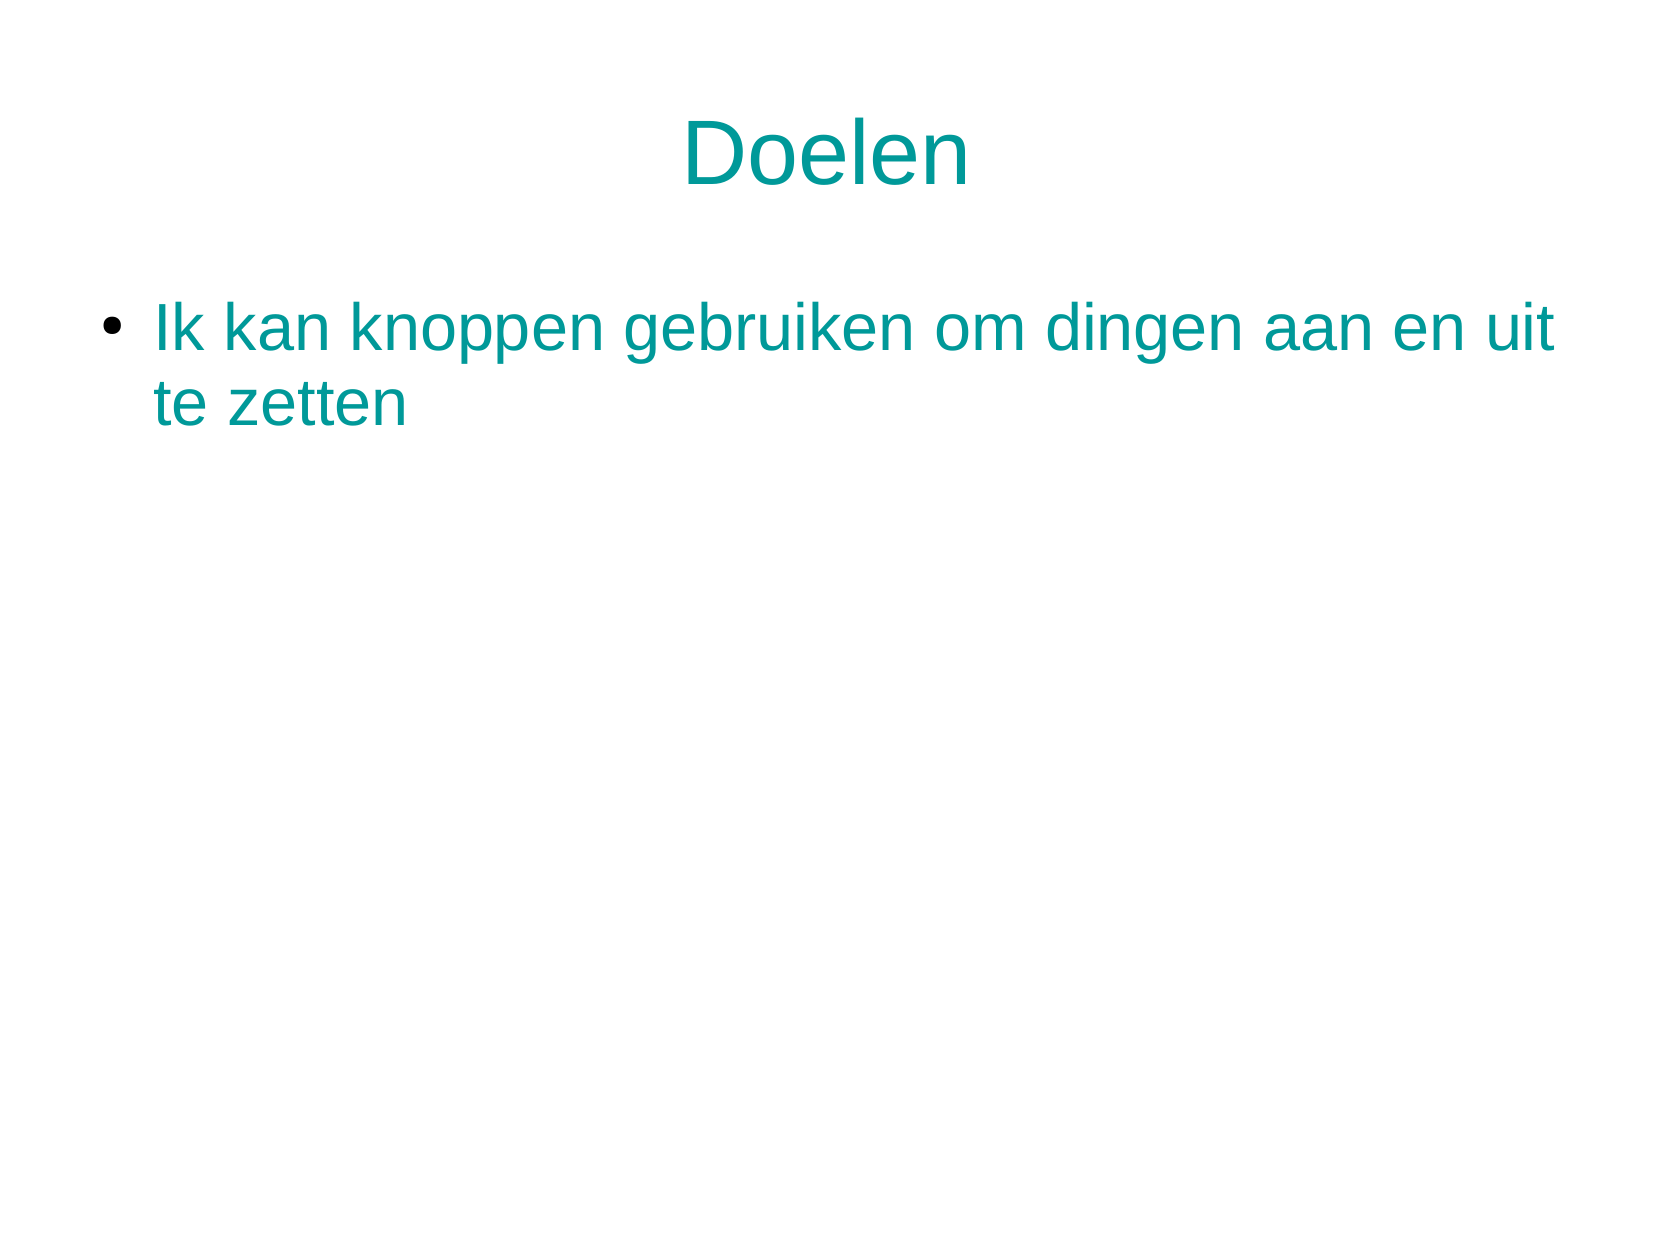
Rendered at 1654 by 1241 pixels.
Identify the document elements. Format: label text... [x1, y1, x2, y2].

list Ik kan knoppen gebruiken om dingen aan en uit te zetten [82, 290, 1571, 1010]
title Doelen [82, 49, 1571, 257]
